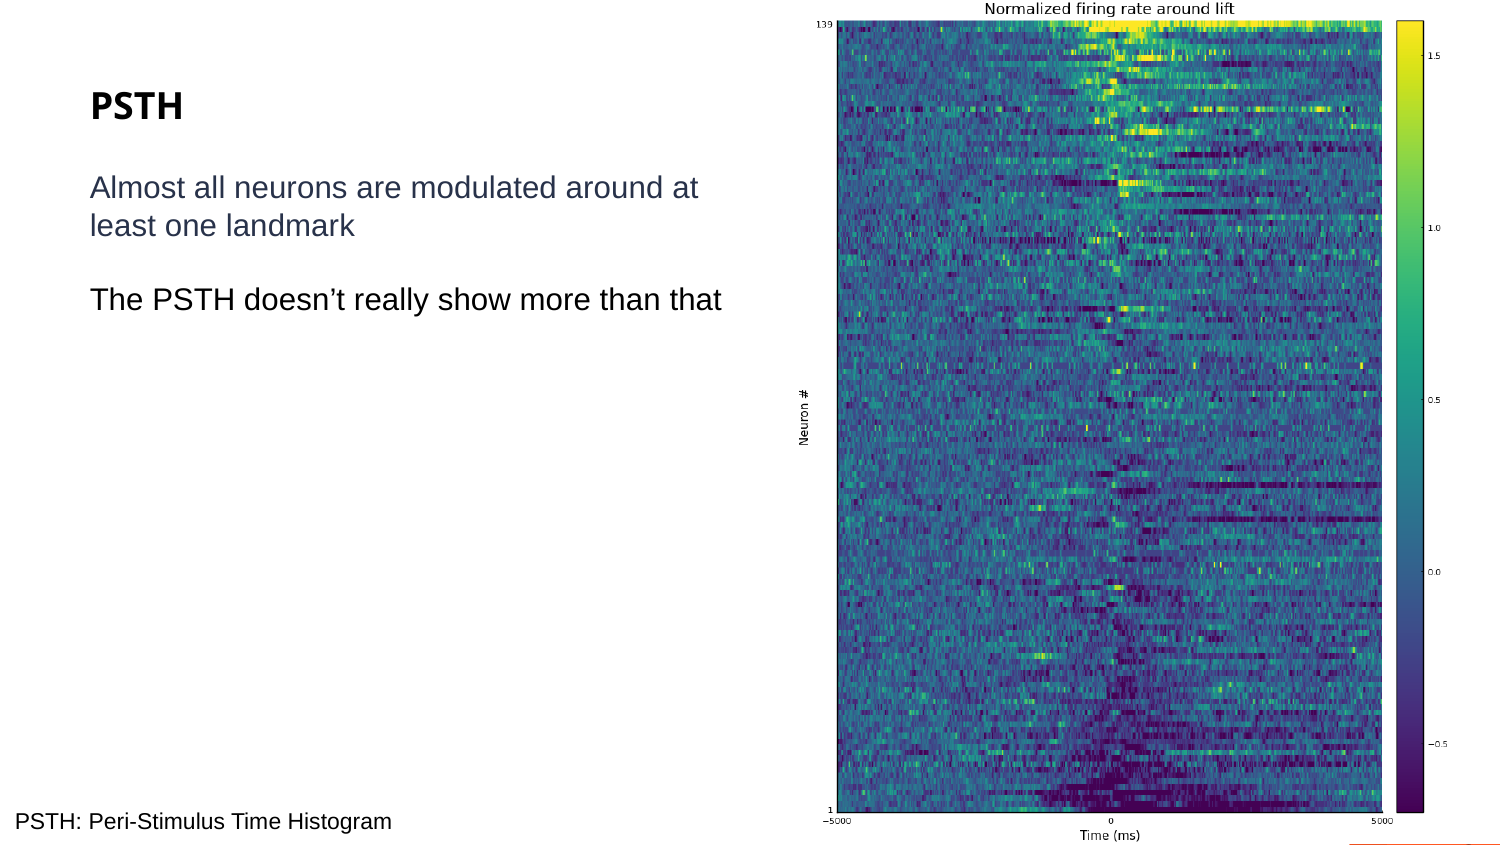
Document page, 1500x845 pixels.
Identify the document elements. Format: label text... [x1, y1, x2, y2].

picture [796, 0, 1500, 844]
text_box PSTH: Peri-Stimulus Time Histogram [0, 799, 563, 845]
text_box PSTH Almost all neurons are modulated around at least one landmark The PSTH doesn’t really show more than that [75, 75, 778, 325]
